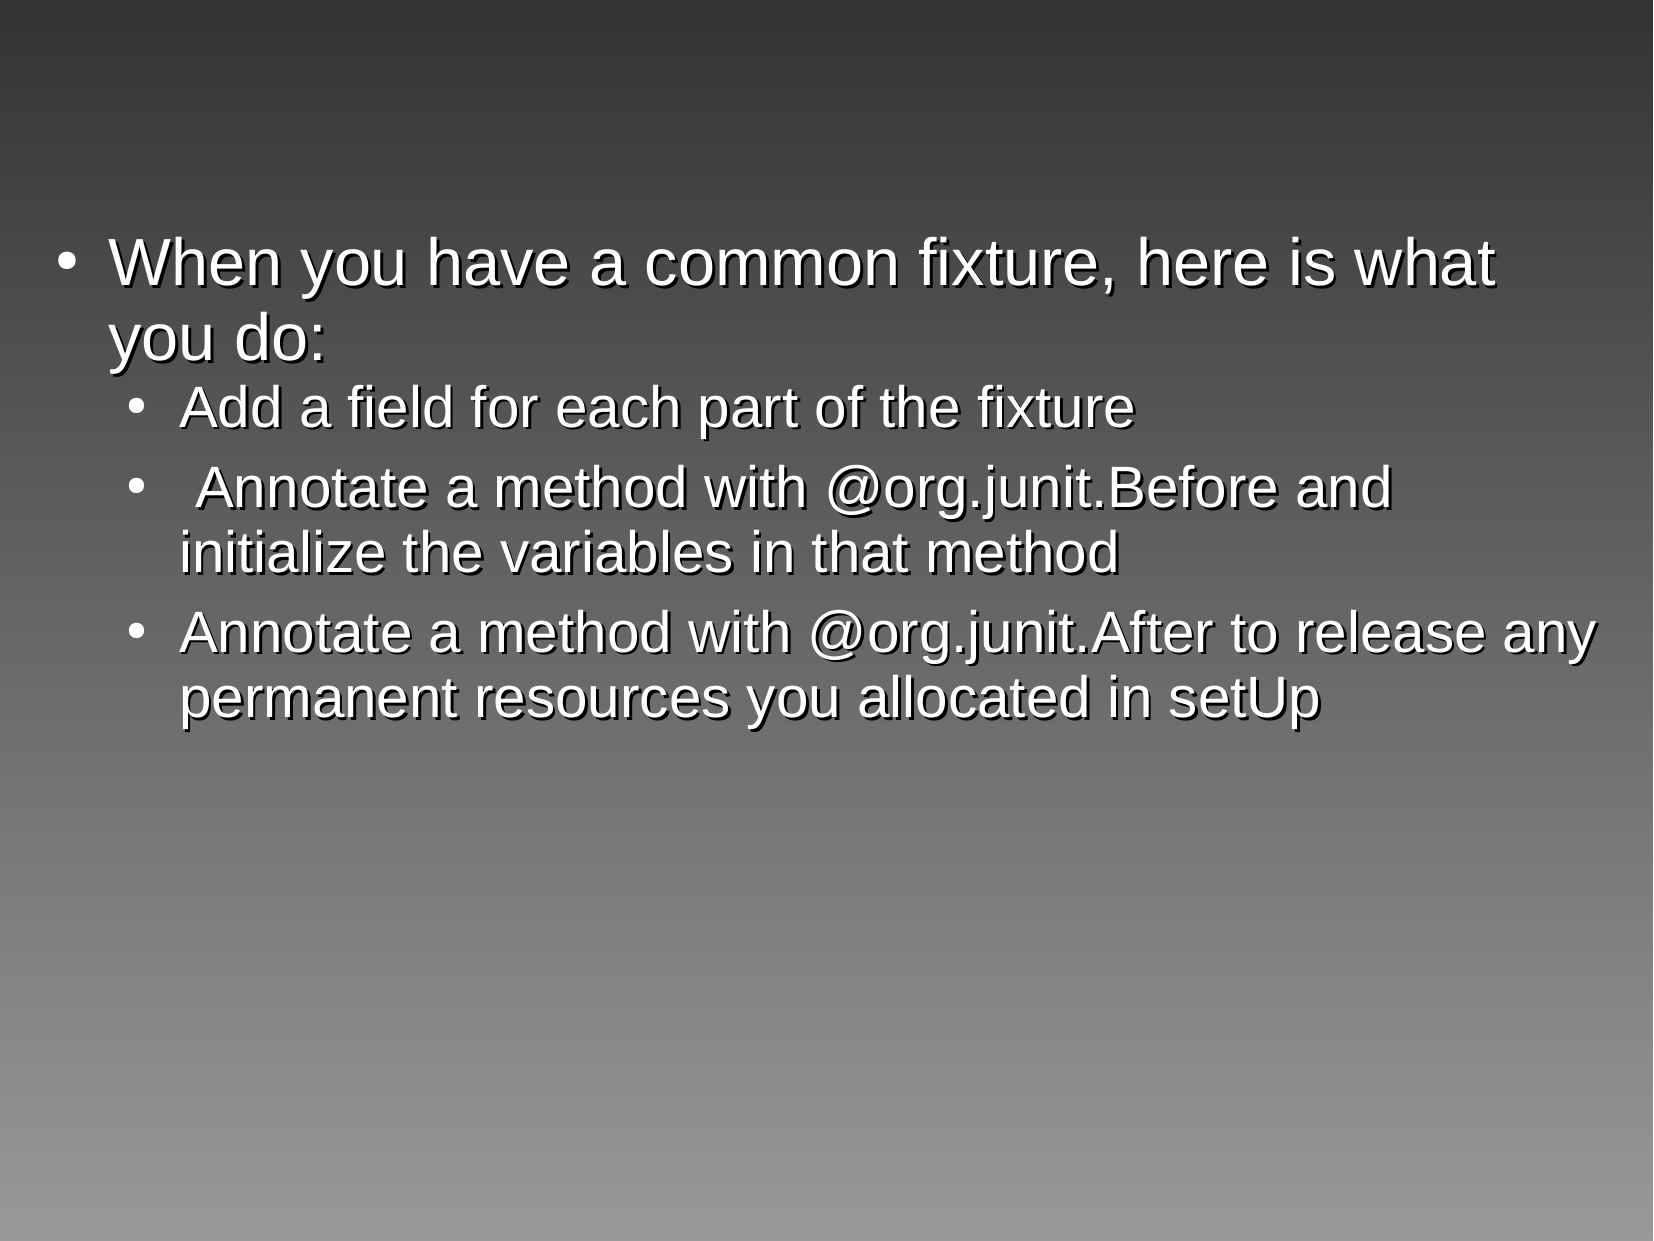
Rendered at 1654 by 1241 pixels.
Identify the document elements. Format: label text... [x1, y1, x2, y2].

list When you have a common fixture, here is what you do: Add a field for each part of the fixture Annotate a method with @org.junit.Before and initialize the variables in that method Annotate a method with @org.junit.After to release any permanent resources you allocated in setUp [37, 225, 1613, 1126]
